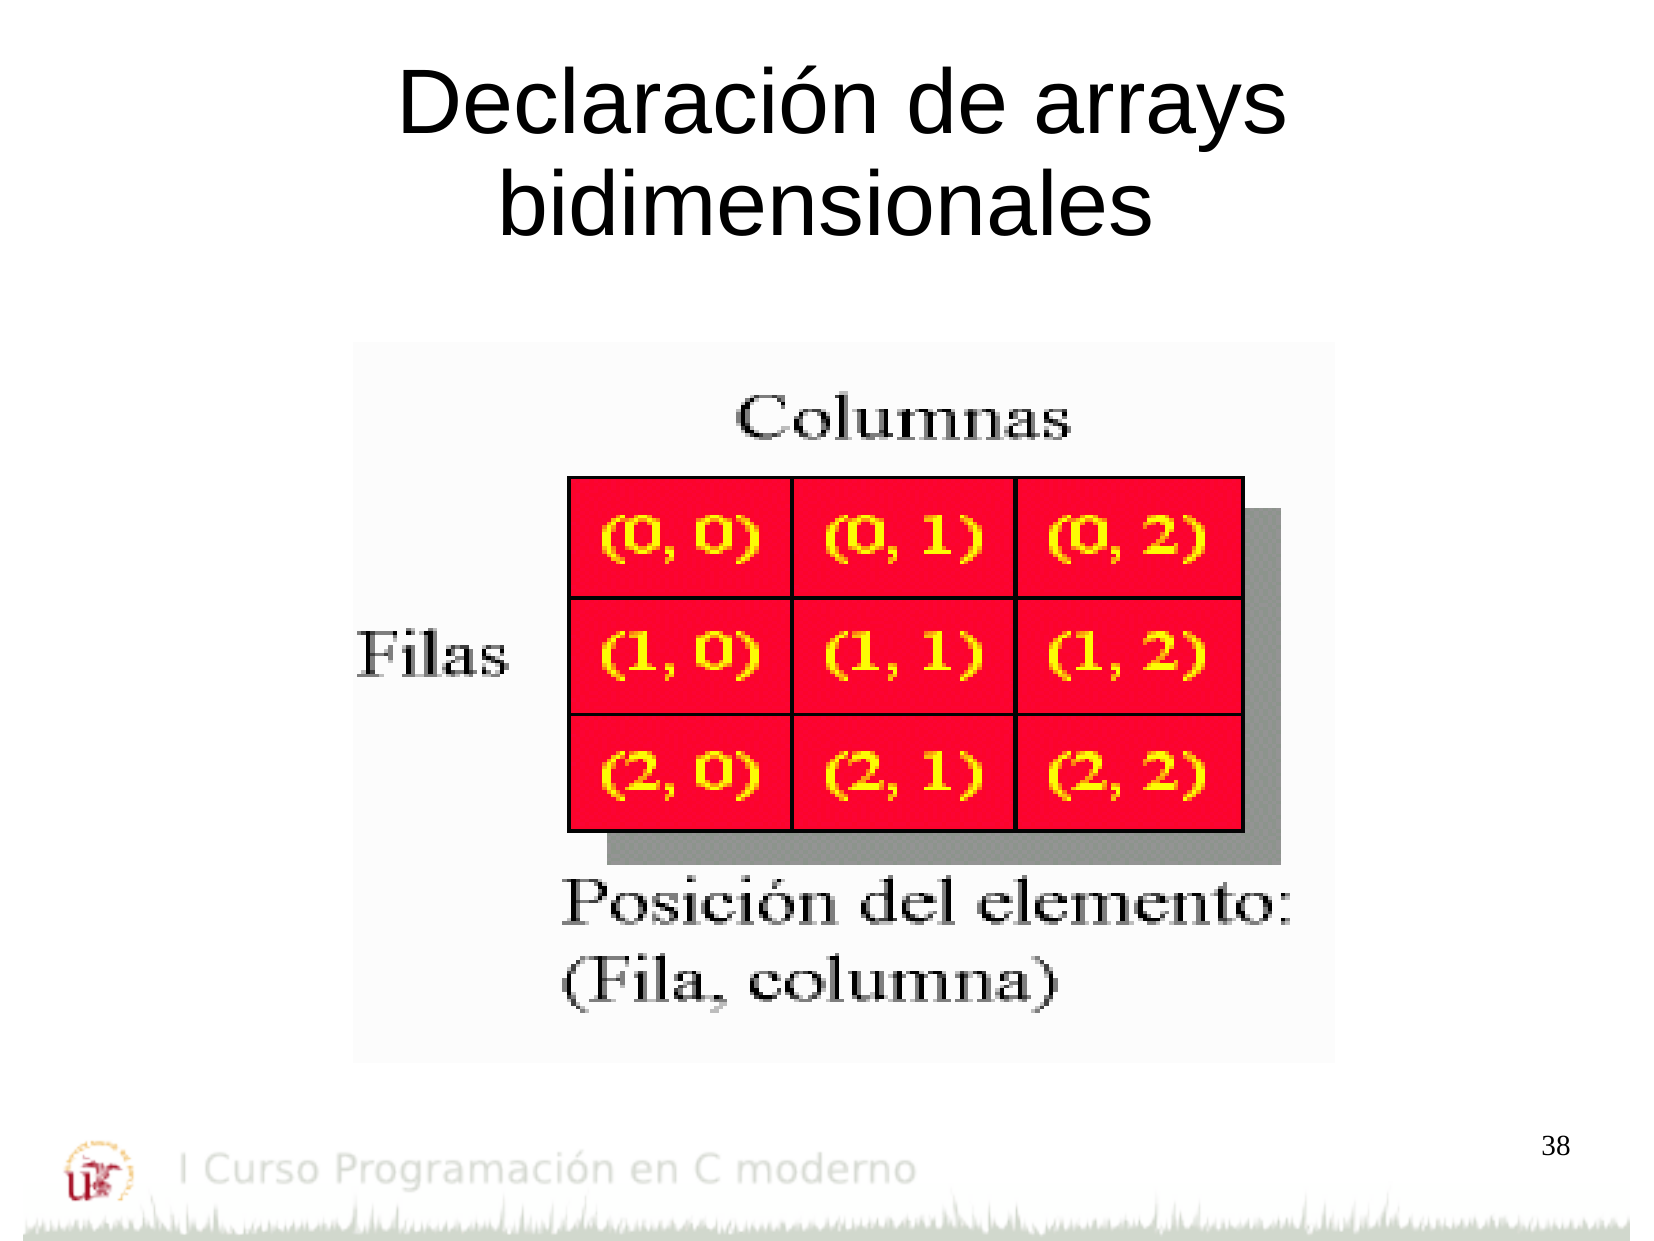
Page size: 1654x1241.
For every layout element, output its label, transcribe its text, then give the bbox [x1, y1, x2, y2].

picture [353, 342, 1335, 1063]
title Declaración de arrays bidimensionales [82, 49, 1571, 257]
picture [23, 1136, 1630, 1241]
